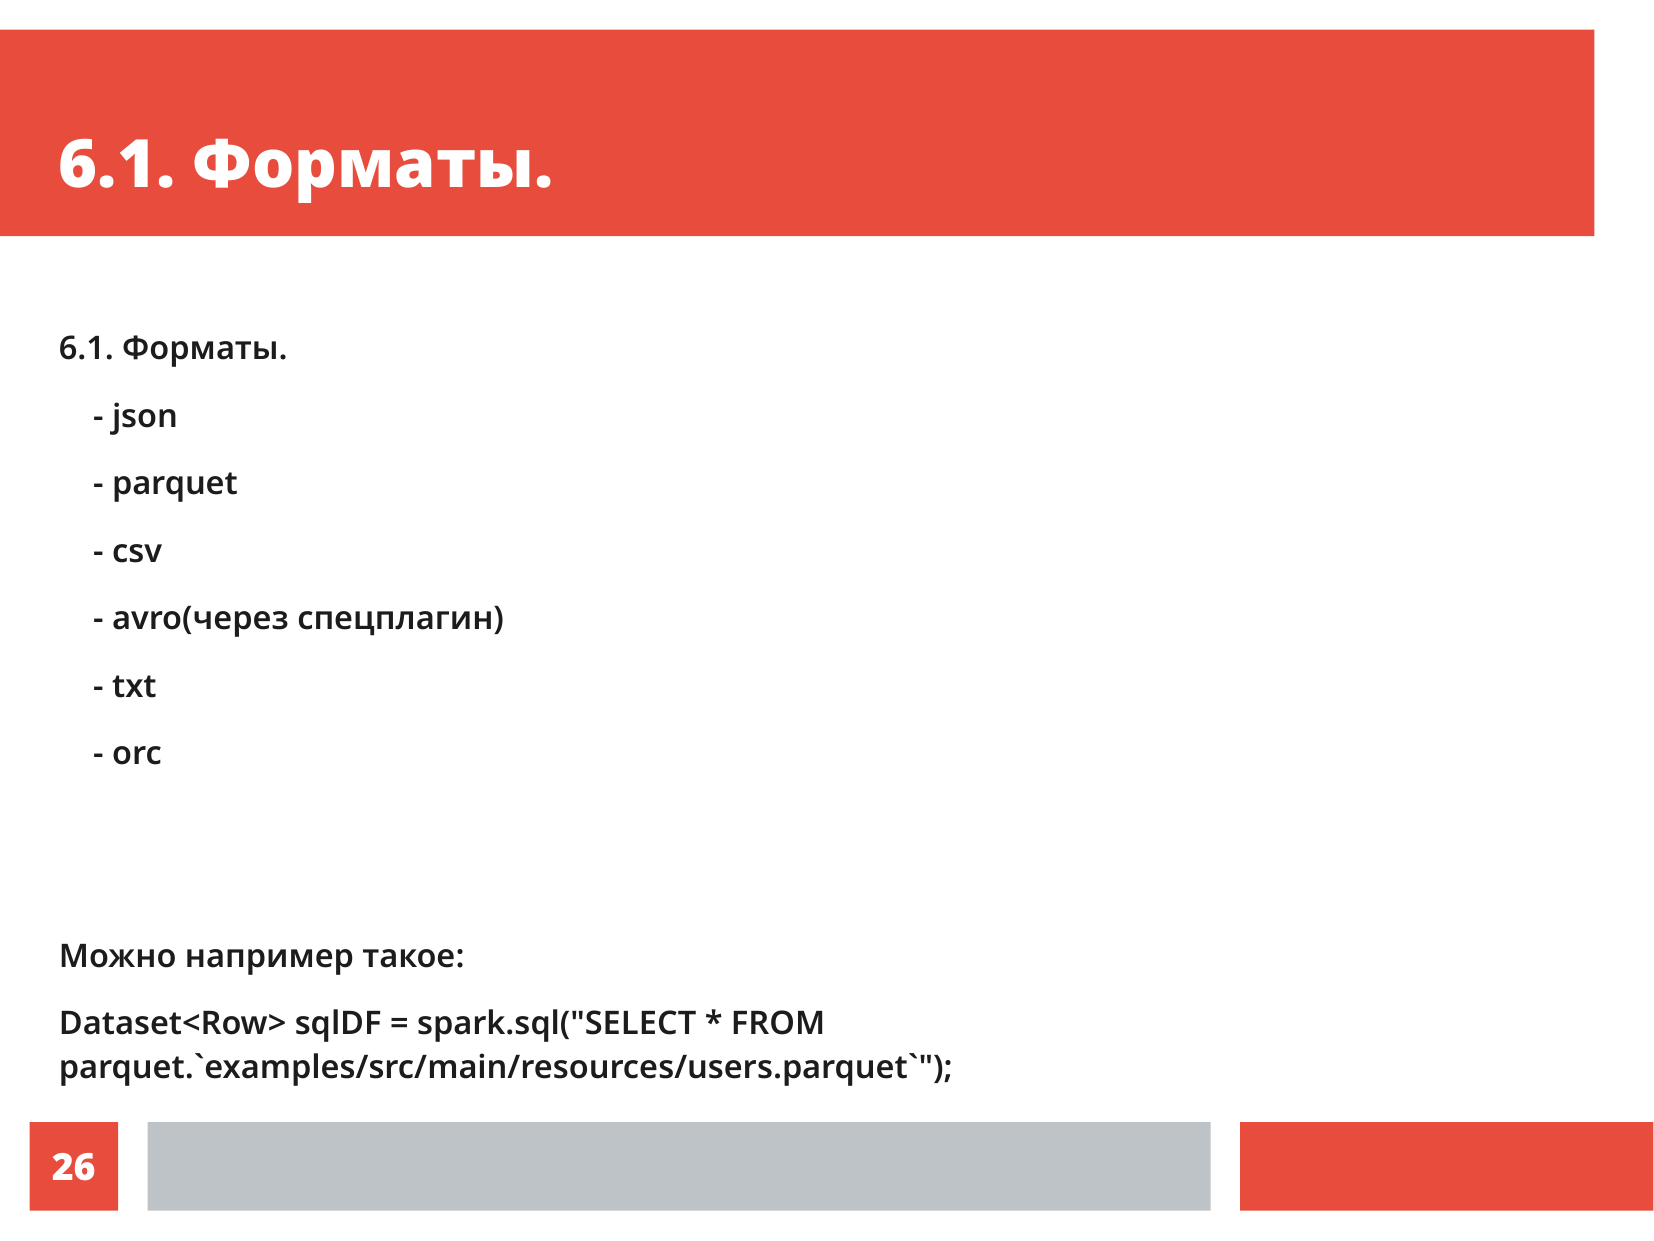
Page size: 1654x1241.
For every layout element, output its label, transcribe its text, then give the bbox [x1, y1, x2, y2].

list 6.1. Форматы. - json - parquet - csv - avro(через спецплагин) - txt - orc Можно например такое: Dataset<Row> sqlDF = spark.sql("SELECT * FROM parquet.`examples/src/main/resources/users.parquet`"); [59, 324, 1565, 1093]
title 6.1. Форматы. [59, 59, 1595, 207]
